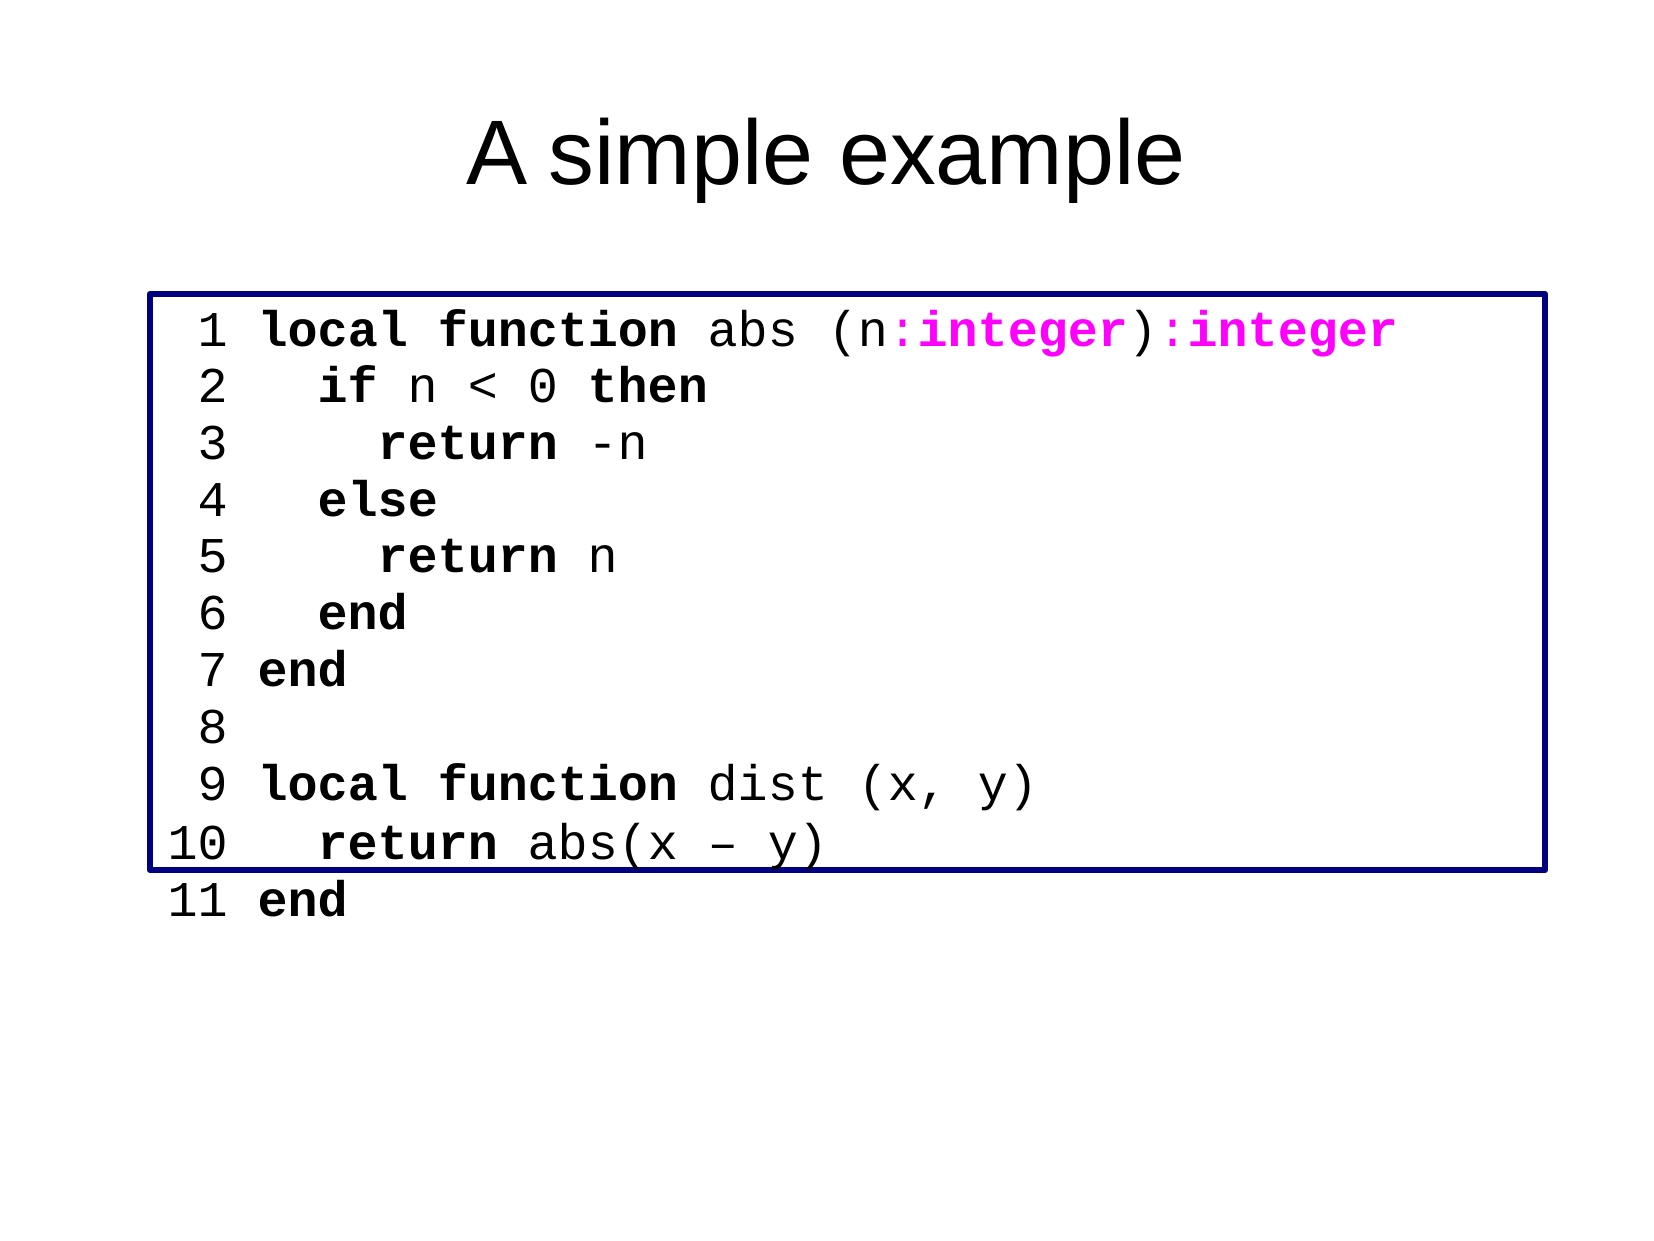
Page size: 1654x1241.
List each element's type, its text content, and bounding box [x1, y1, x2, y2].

text_box 1 local function abs (n:integer):integer 2 if n < 0 then 3 return -n 4 else 5 return n 6 end 7 end 8 9 local function dist (x, y) 10 return abs(x – y) 11 end [150, 293, 1546, 871]
title A simple example [82, 49, 1571, 257]
